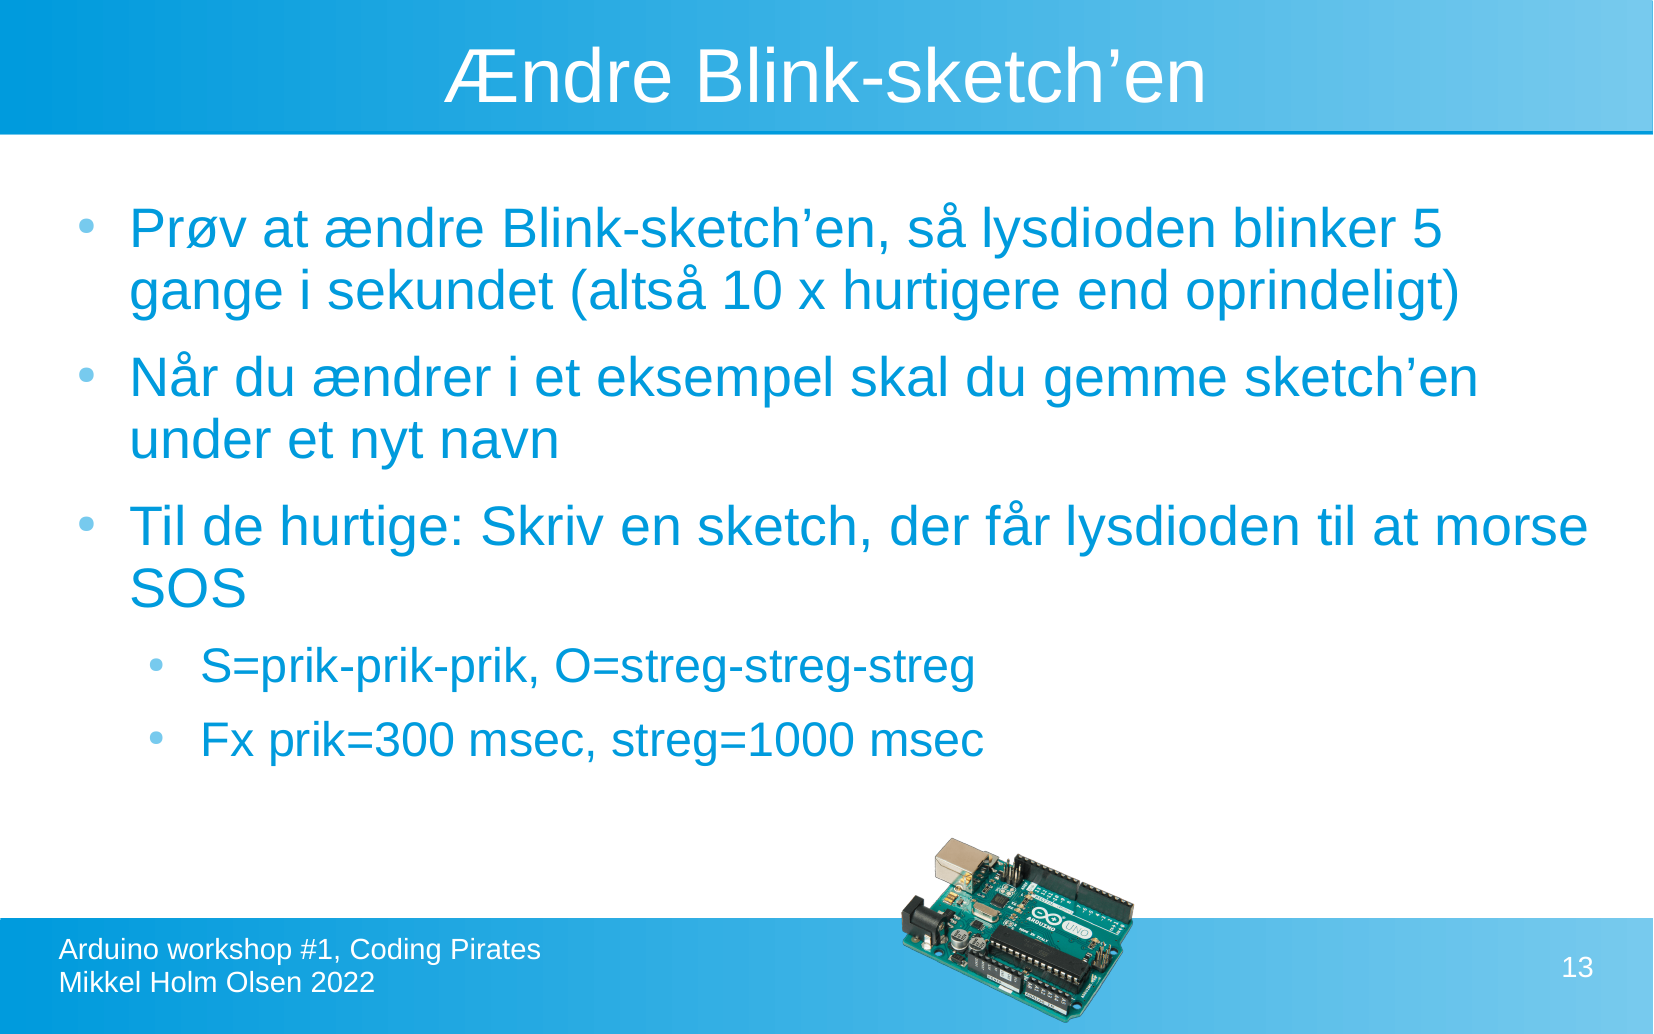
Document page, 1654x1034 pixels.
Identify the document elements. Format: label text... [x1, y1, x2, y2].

picture [900, 854, 1138, 1024]
title Ændre Blink-sketch’en [58, 32, 1594, 120]
list Prøv at ændre Blink-sketch’en, så lysdioden blinker 5 gange i sekundet (altså 10 x hurtigere end oprindeligt) Når du ændrer i et eksempel skal du gemme sketch’en under et nyt navn Til de hurtige: Skriv en sketch, der får lysdioden til at morse SOS S=prik-prik-prik, O=streg-streg-streg Fx prik=300 msec, streg=1000 msec [58, 196, 1594, 854]
